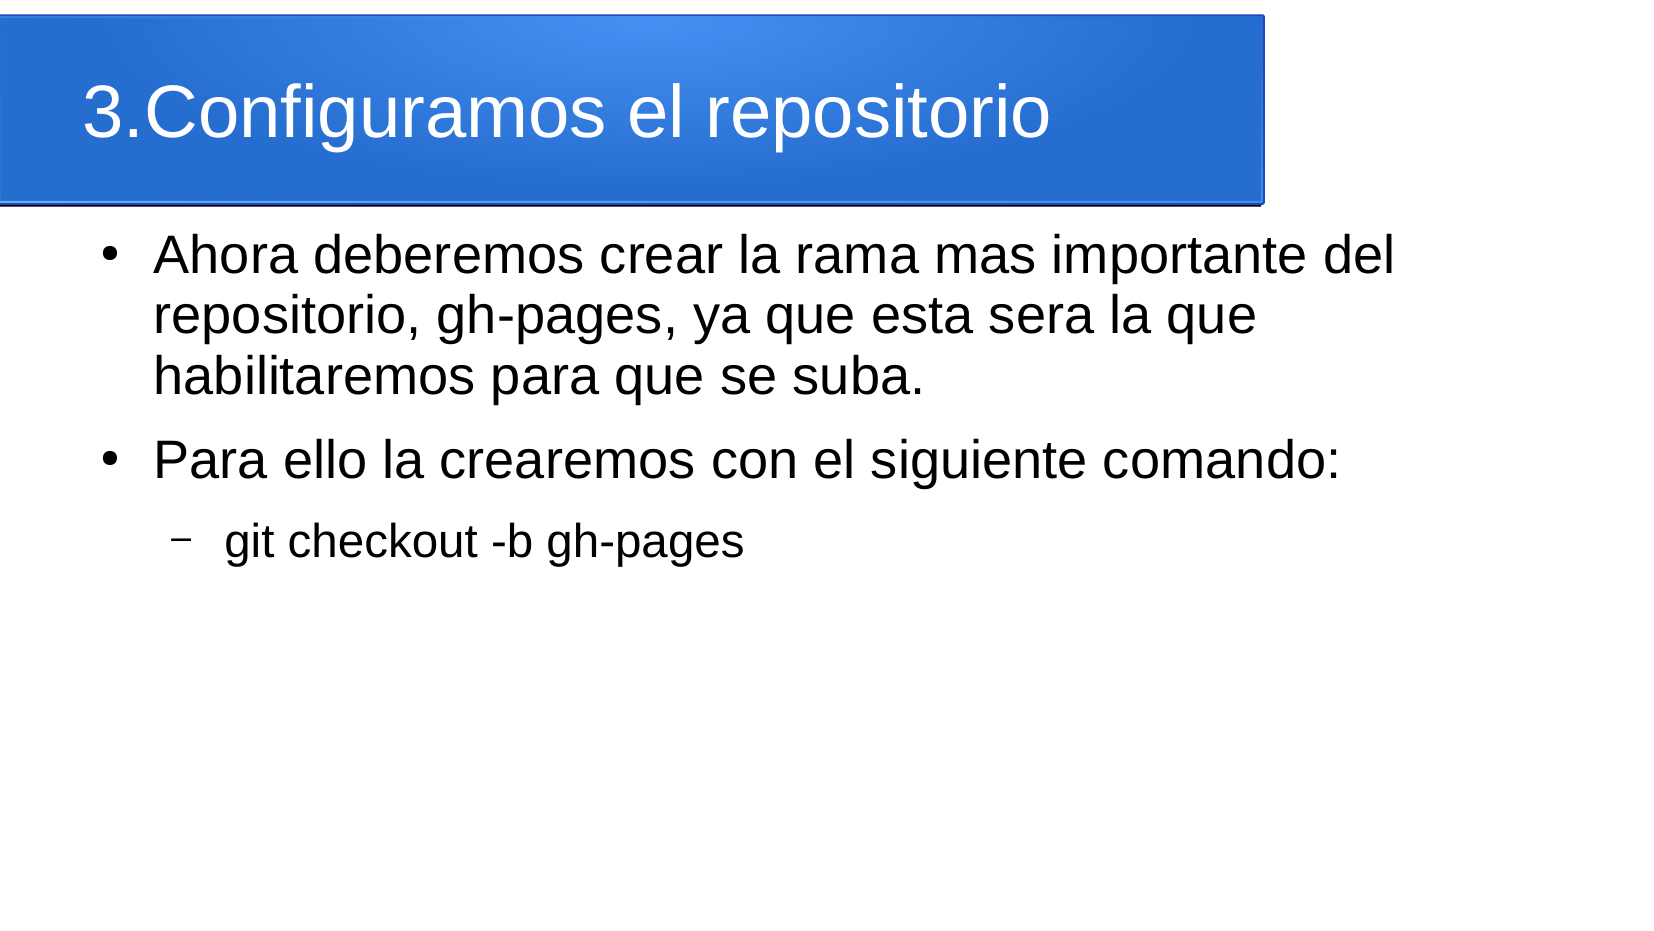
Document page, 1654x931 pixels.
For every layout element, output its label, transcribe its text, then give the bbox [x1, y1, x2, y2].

list Ahora deberemos crear la rama mas importante del repositorio, gh-pages, ya que esta sera la que habilitaremos para que se suba. Para ello la crearemos con el siguiente comando: git checkout -b gh-pages [82, 224, 1571, 764]
title 3.Configuramos el repositorio [82, 35, 1235, 189]
